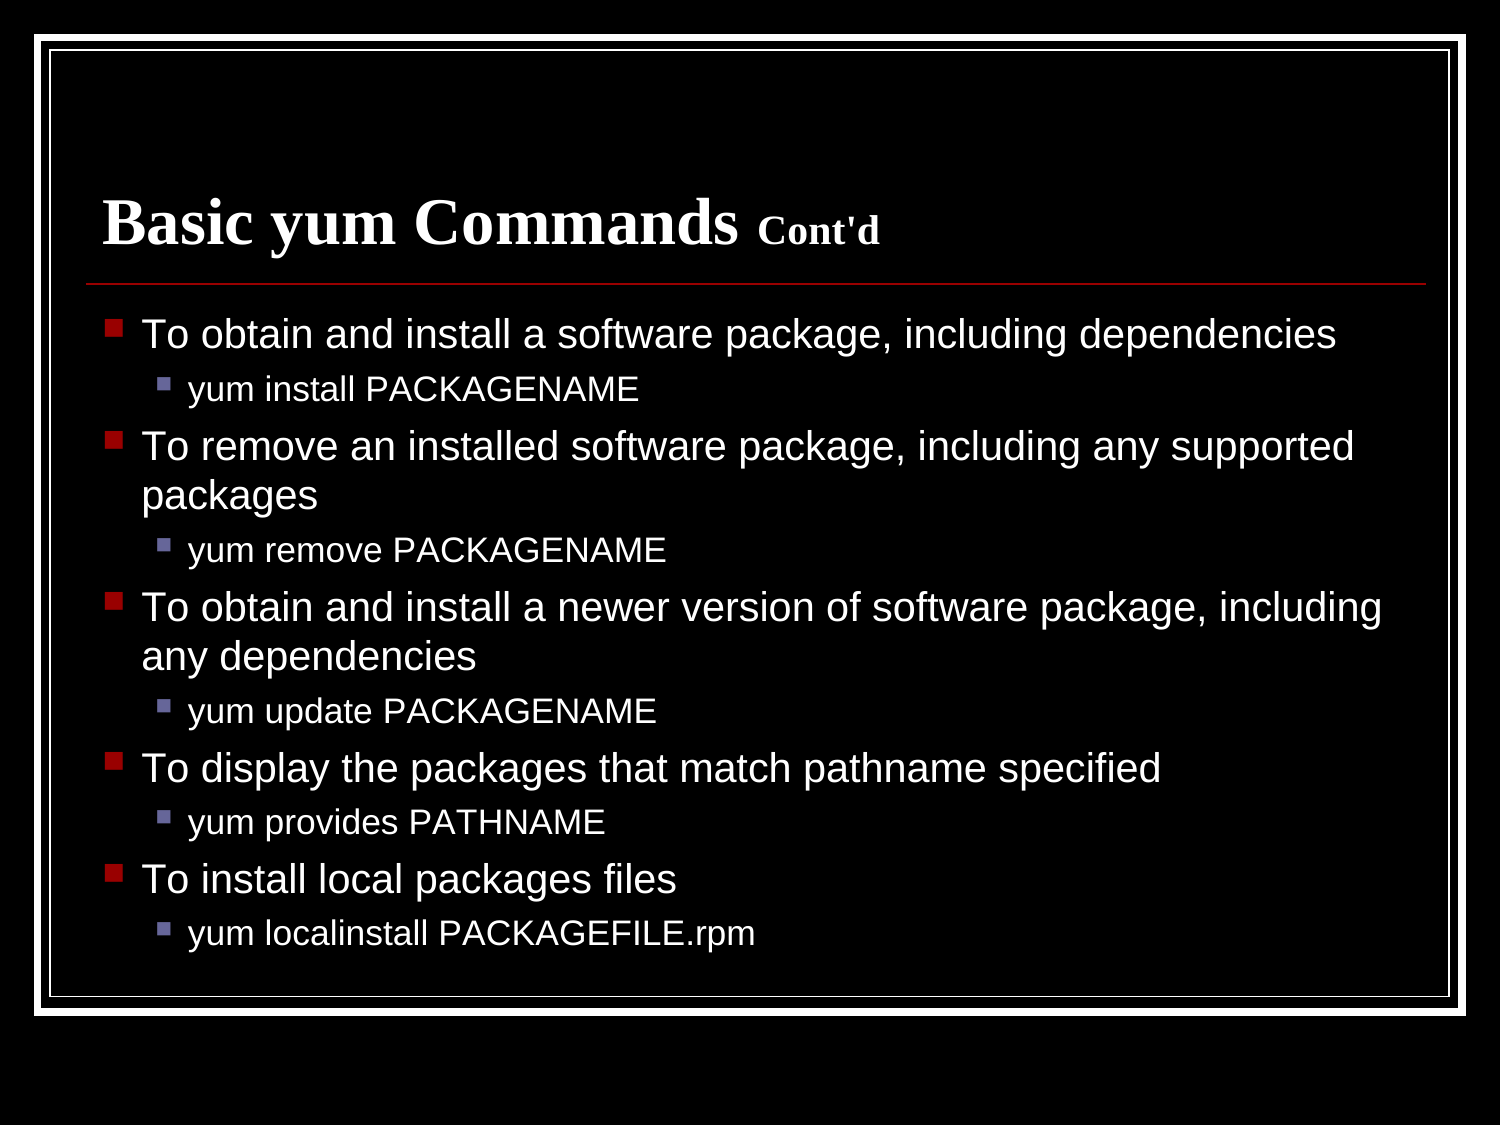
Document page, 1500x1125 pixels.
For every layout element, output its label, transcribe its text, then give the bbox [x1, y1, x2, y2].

title Basic yum Commands Cont'd [87, 76, 1426, 265]
list To obtain and install a software package, including dependencies yum install PACKAGENAME To remove an installed software package, including any supported packages yum remove PACKAGENAME To obtain and install a newer version of software package, including any dependencies yum update PACKAGENAME To display the packages that match pathname specified yum provides PATHNAME To install local packages files yum localinstall PACKAGEFILE.rpm [87, 299, 1426, 963]
